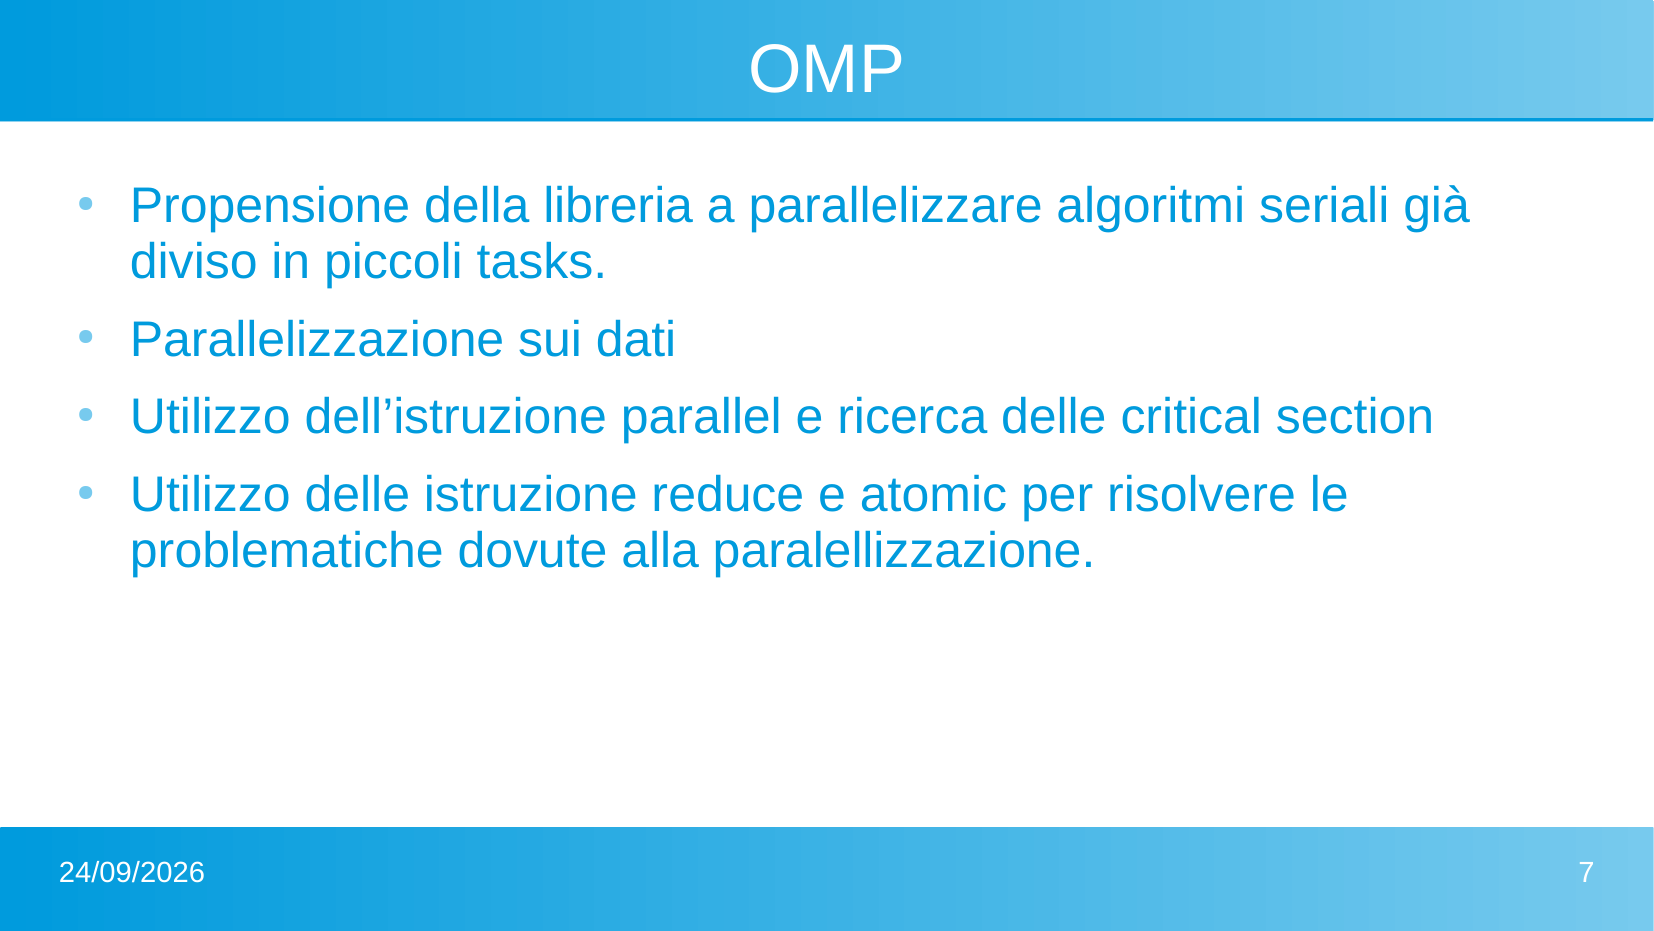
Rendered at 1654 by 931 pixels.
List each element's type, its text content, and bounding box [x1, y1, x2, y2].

list Propensione della libreria a parallelizzare algoritmi seriali già diviso in piccoli tasks. Parallelizzazione sui dati Utilizzo dell’istruzione parallel e ricerca delle critical section Utilizzo delle istruzione reduce e atomic per risolvere le problematiche dovute alla paralellizzazione. [59, 177, 1595, 768]
title OMP [59, 29, 1595, 108]
